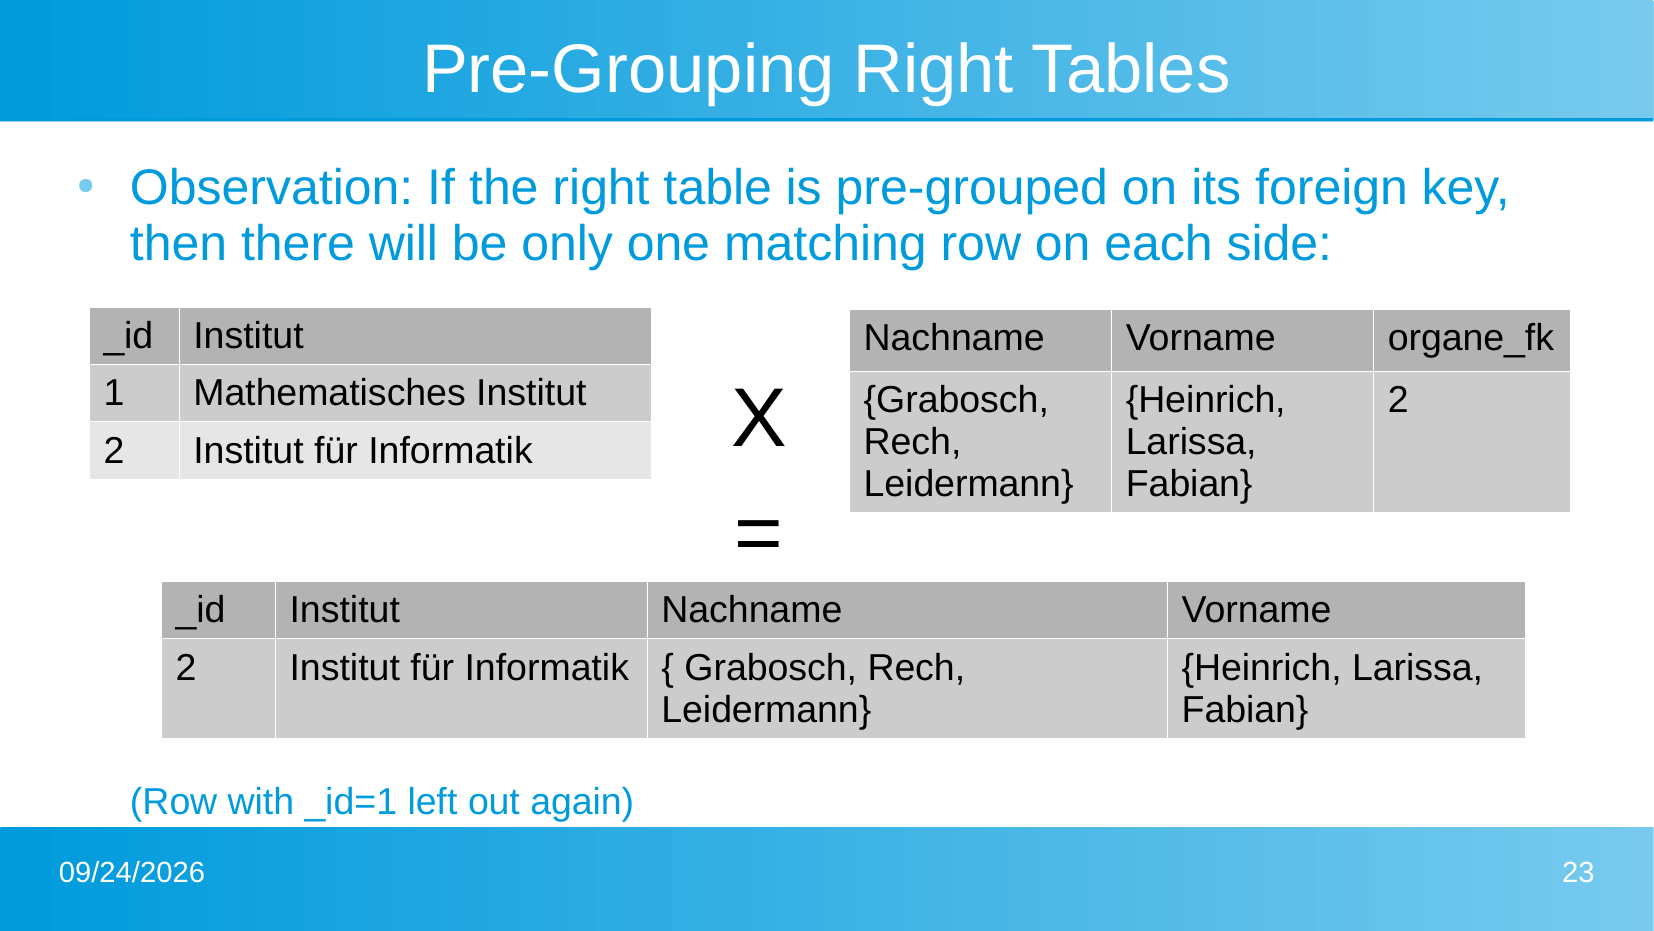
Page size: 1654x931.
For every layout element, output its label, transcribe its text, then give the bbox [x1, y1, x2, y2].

table_cell {Grabosch, Rech, Leidermann} [850, 372, 1111, 512]
table_cell {Heinrich, Larissa, Fabian} [1168, 639, 1525, 738]
table_cell Institut für Informatik [276, 639, 647, 738]
table_cell Institut für Informatik [180, 422, 651, 479]
table_header Vorname [1112, 310, 1373, 371]
table_header Nachname [648, 582, 1167, 638]
table_header Institut [180, 308, 651, 364]
table_header organe_fk [1374, 310, 1570, 371]
table_header _id [162, 582, 275, 638]
table_header Institut [276, 582, 647, 638]
list Observation: If the right table is pre-grouped on its foreign key, then there will be only one matching row on each side: X = (Row with _id=1 left out again) [59, 159, 1595, 751]
table_cell {Heinrich, Larissa, Fabian} [1112, 372, 1373, 512]
table_header Vorname [1168, 582, 1525, 638]
table_cell 2 [162, 639, 275, 738]
table_cell 2 [90, 422, 179, 479]
table_cell 2 [1374, 372, 1570, 512]
table_cell 1 [90, 365, 179, 421]
title Pre-Grouping Right Tables [59, 29, 1595, 108]
table_header _id [90, 308, 179, 364]
table_cell Mathematisches Institut [180, 365, 651, 421]
table_cell { Grabosch, Rech, Leidermann} [648, 639, 1167, 738]
table_header Nachname [850, 310, 1111, 371]
